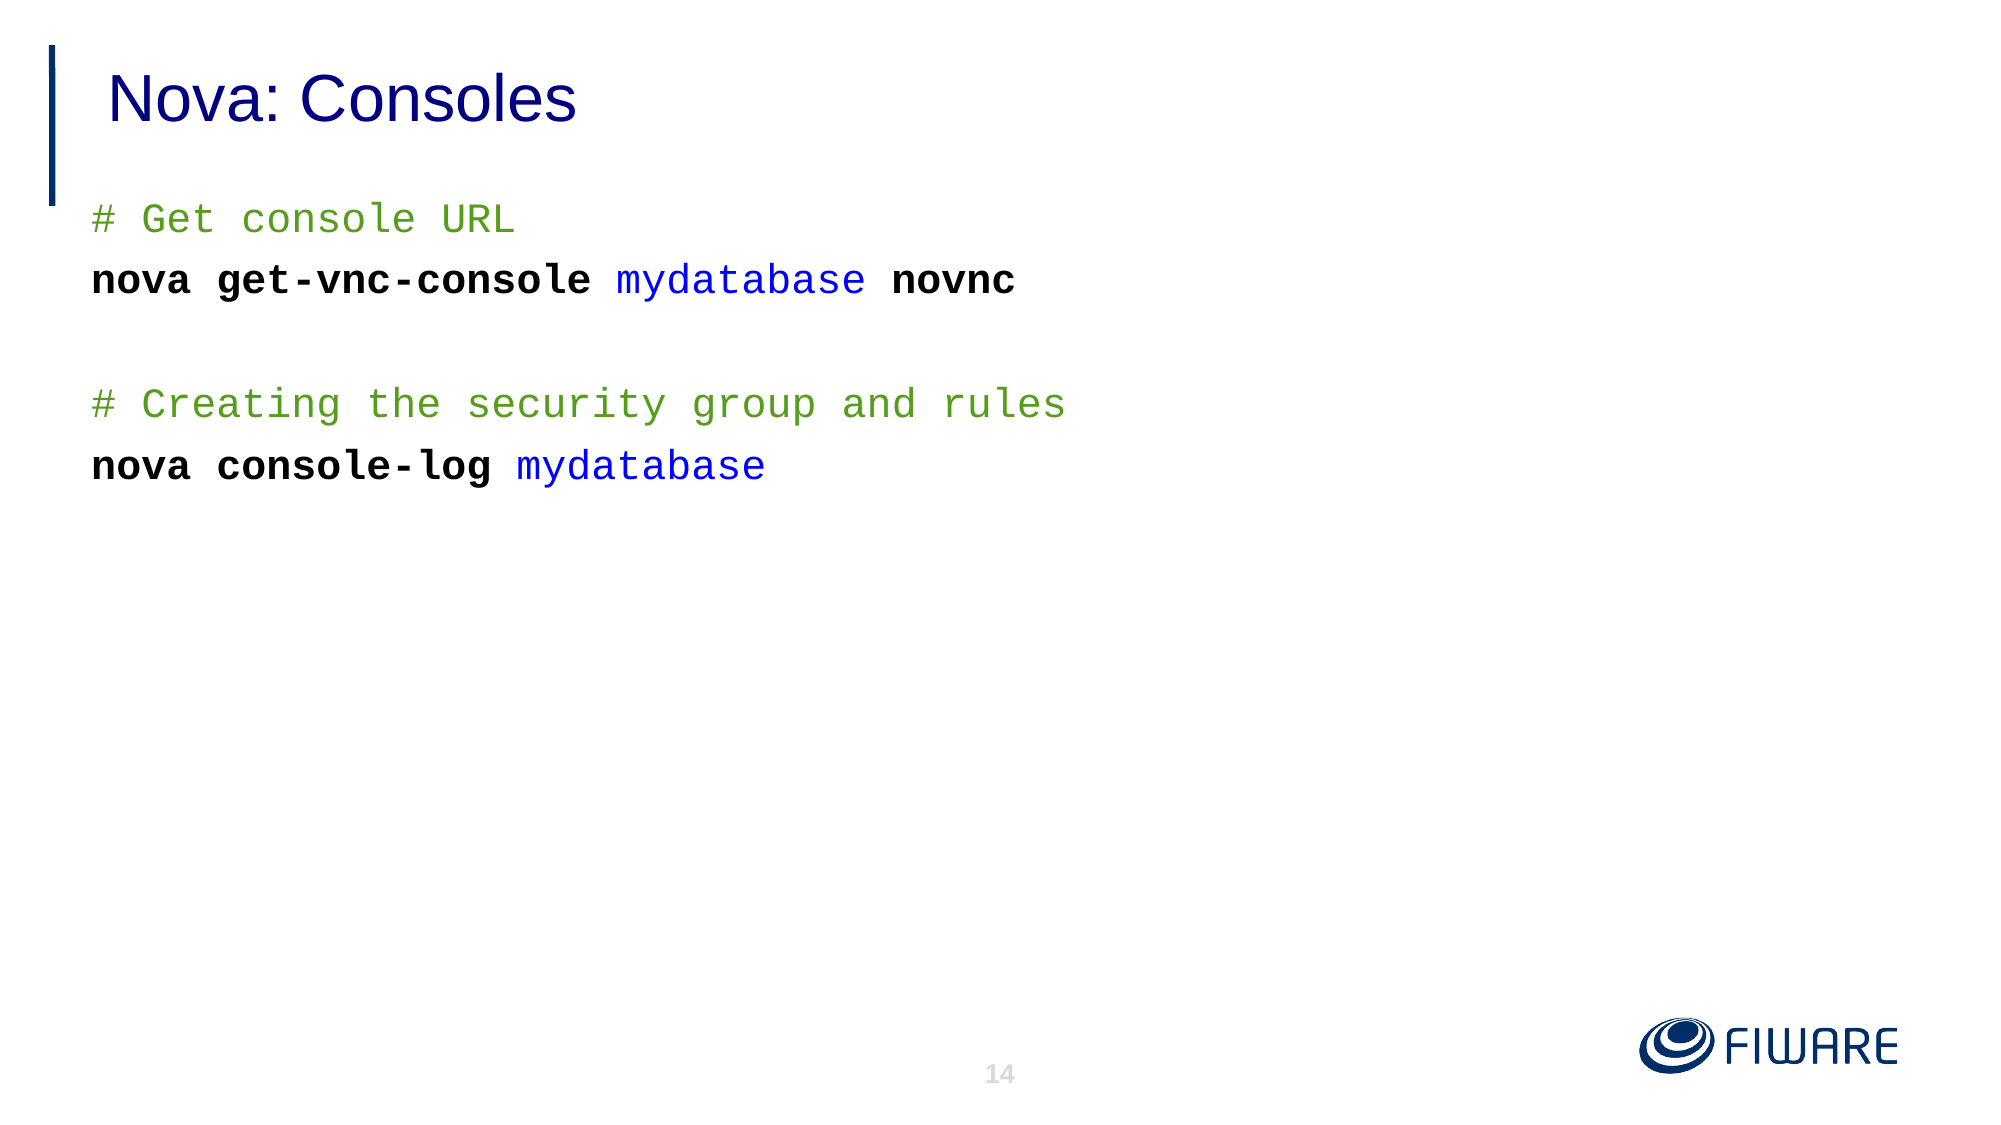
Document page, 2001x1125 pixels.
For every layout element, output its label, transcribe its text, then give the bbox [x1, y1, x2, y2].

title Nova: Consoles [92, 47, 1704, 189]
text_box # Get console URL nova get-vnc-console mydatabase novnc # Creating the security group and rules nova console-log mydatabase [76, 183, 1902, 547]
slide_number <number> [887, 1042, 1113, 1103]
picture [1635, 1012, 1905, 1077]
